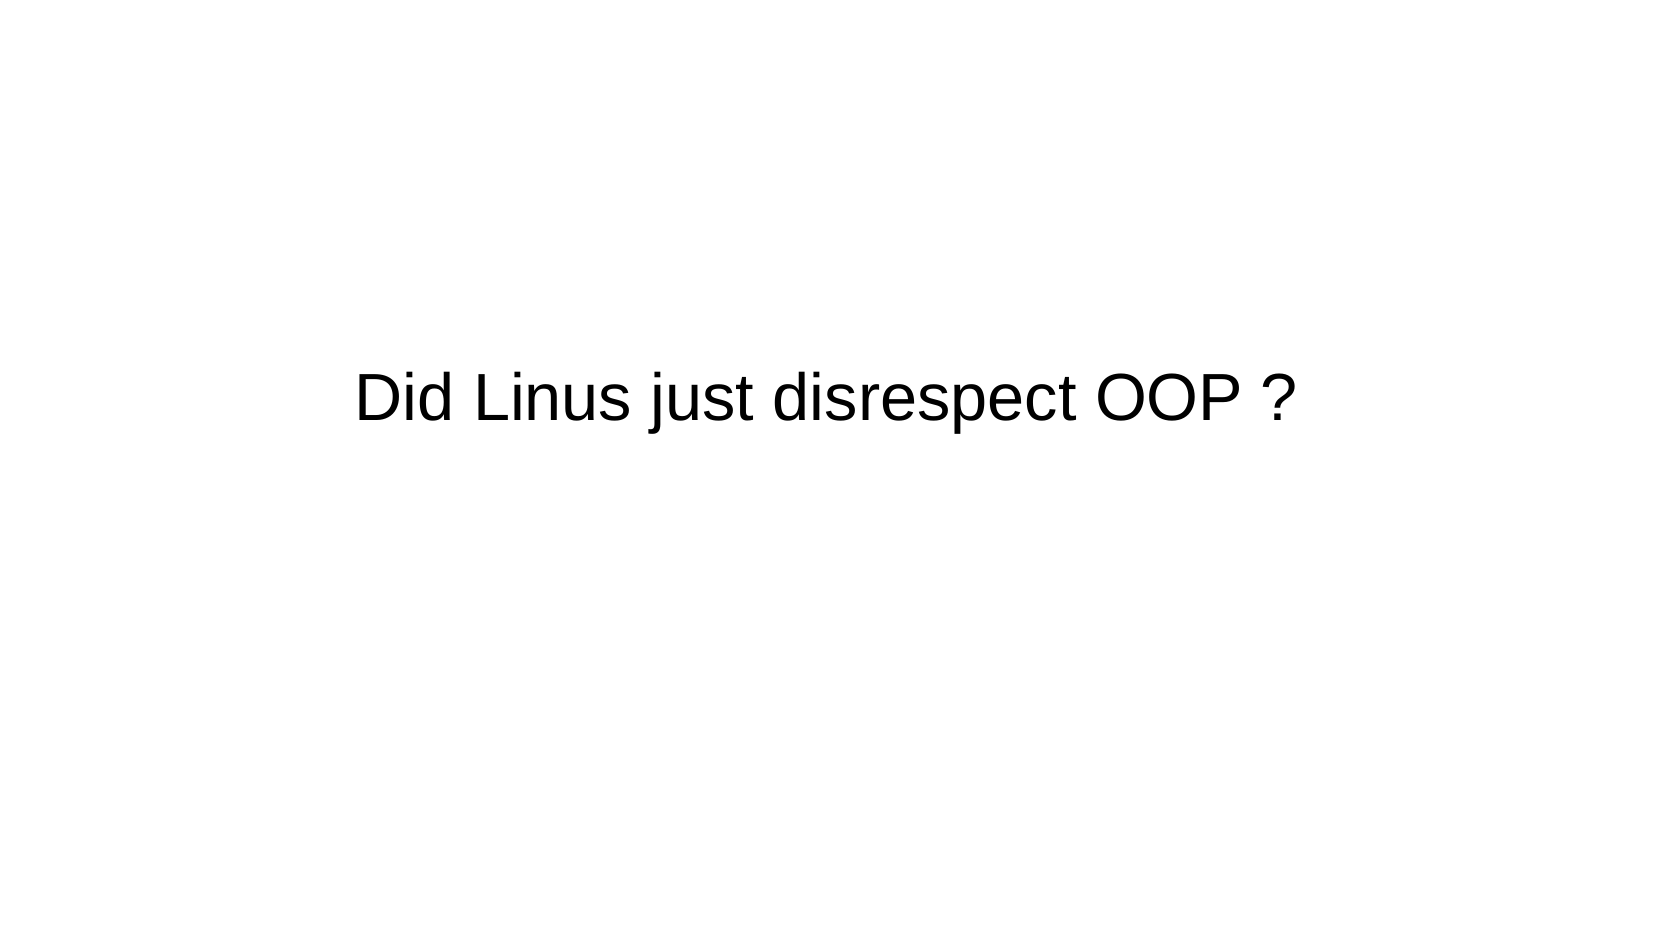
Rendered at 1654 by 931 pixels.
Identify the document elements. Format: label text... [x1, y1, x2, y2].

subtitle Did Linus just disrespect OOP ? [82, 37, 1571, 757]
